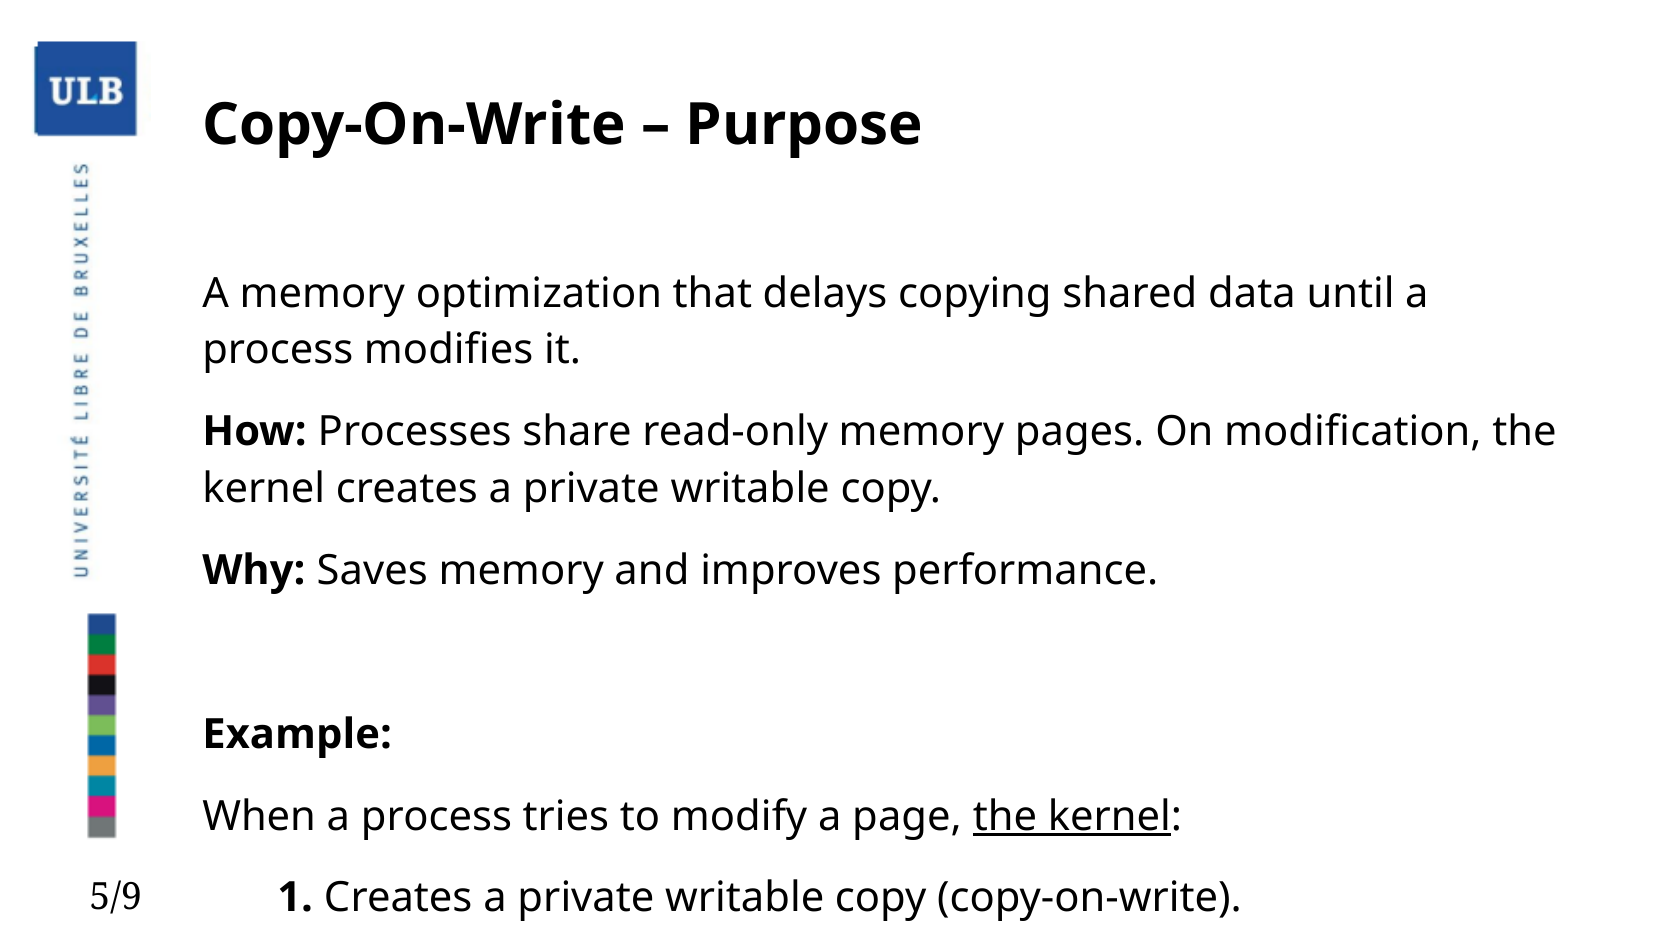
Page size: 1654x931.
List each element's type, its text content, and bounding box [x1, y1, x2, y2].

picture [21, 30, 151, 931]
text_box Copy-On-Write – Purpose A memory optimization that delays copying shared data until a process modifies it. How: Processes share read-only memory pages. On modification, the kernel creates a private writable copy. Why: Saves memory and improves performance. Example: When a process tries to modify a page, the kernel: 1. Creates a private writable copy (copy-on-write). 2. Updates the process's memory mapping to the private copy. [187, 75, 1576, 931]
text_box <number>/9 [74, 862, 187, 931]
